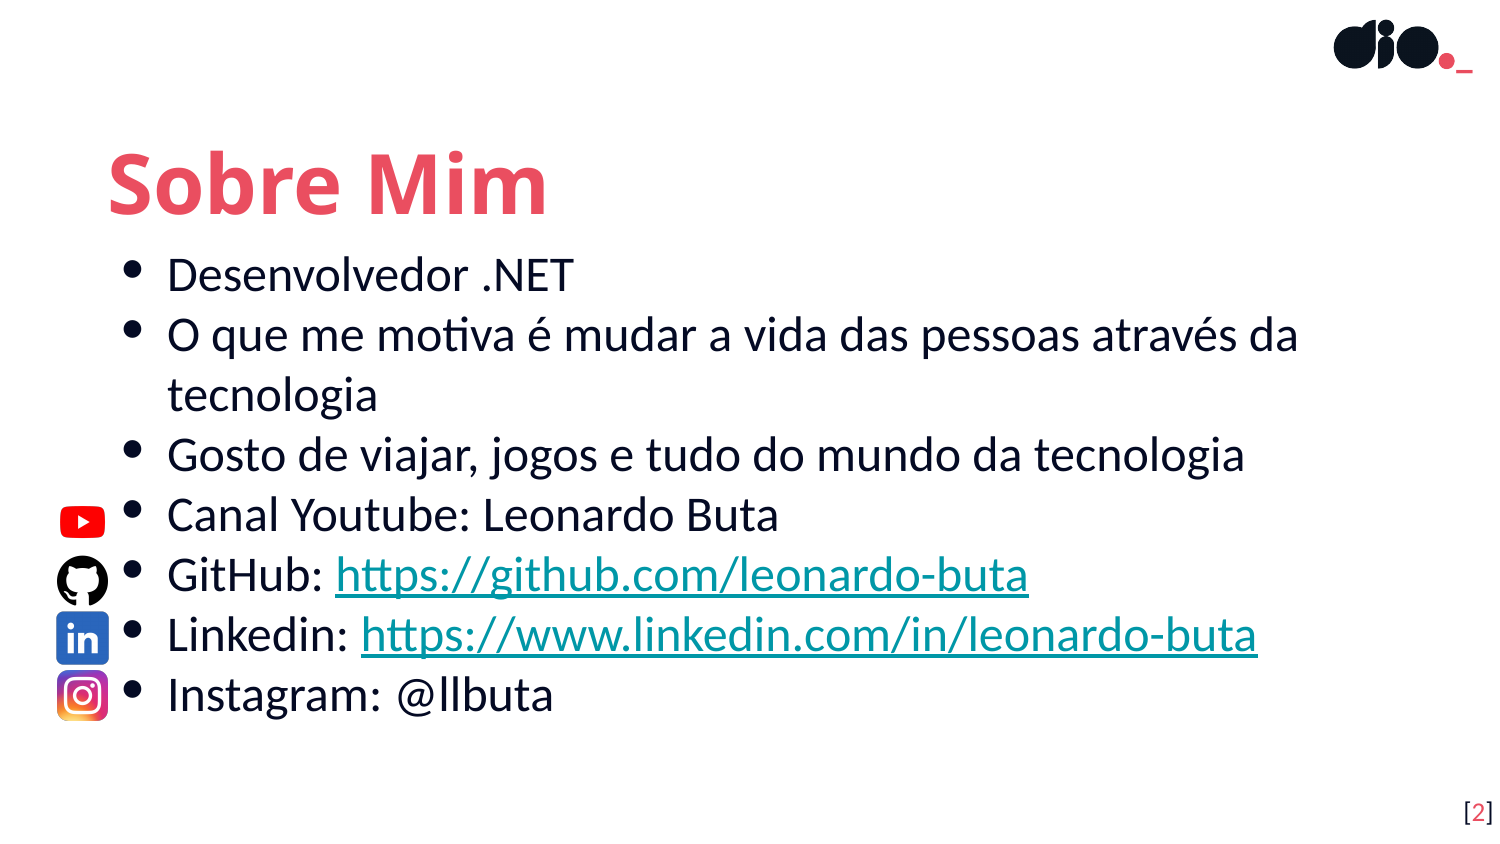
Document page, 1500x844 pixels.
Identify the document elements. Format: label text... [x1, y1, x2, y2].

picture [1333, 19, 1473, 74]
text_box Desenvolvedor .NET O que me motiva é mudar a vida das pessoas através da tecnologia Gosto de viajar, jogos e tudo do mundo da tecnologia Canal Youtube: Leonardo Buta GitHub: https://github.com/leonardo-buta Linkedin: https://www.linkedin.com/in/leonardo-buta Instagram: @llbuta [92, 242, 1404, 780]
text_box Sobre Mim [92, 104, 688, 242]
slide_number [<number>] [1403, 779, 1494, 844]
picture [50, 555, 115, 722]
picture [57, 496, 108, 548]
